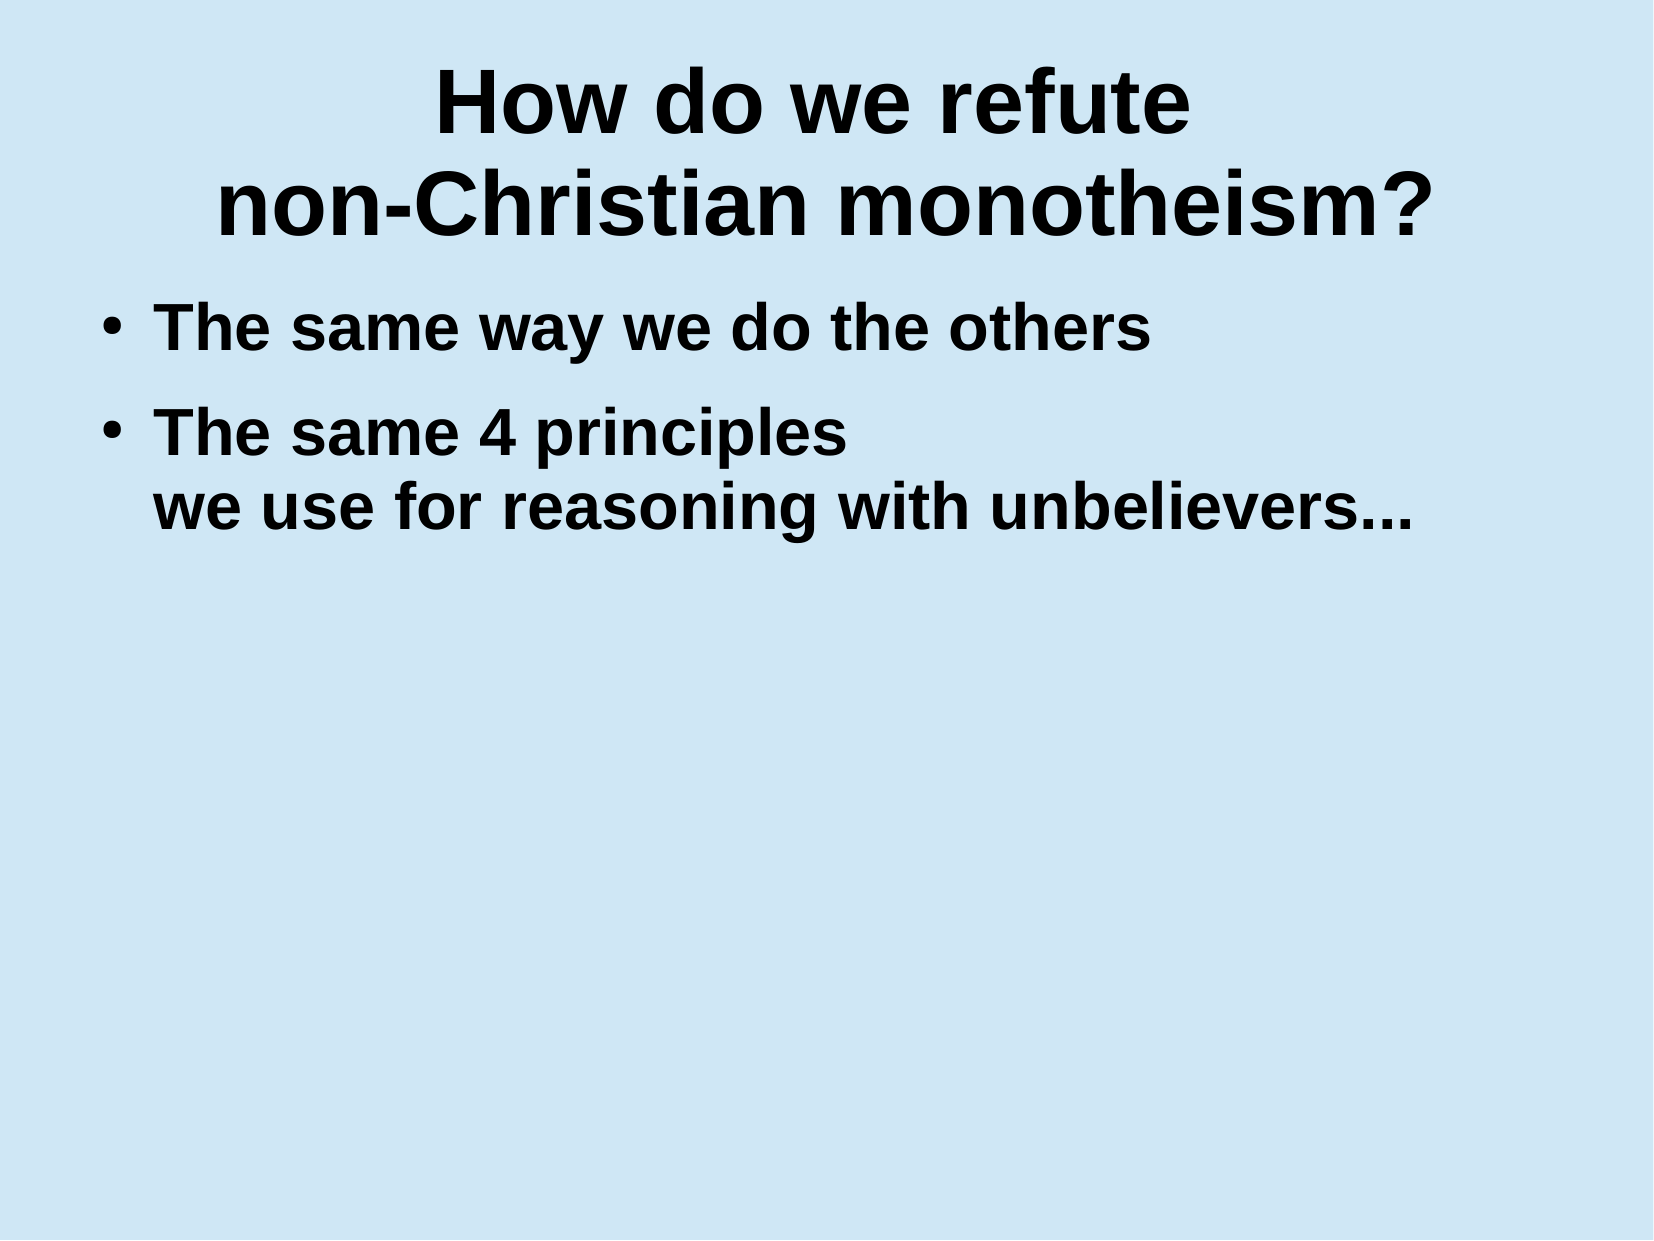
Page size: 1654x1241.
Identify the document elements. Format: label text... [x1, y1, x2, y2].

list The same way we do the others The same 4 principles we use for reasoning with unbelievers... [82, 290, 1571, 1109]
title How do we refute non-Christian monotheism? [82, 49, 1571, 257]
